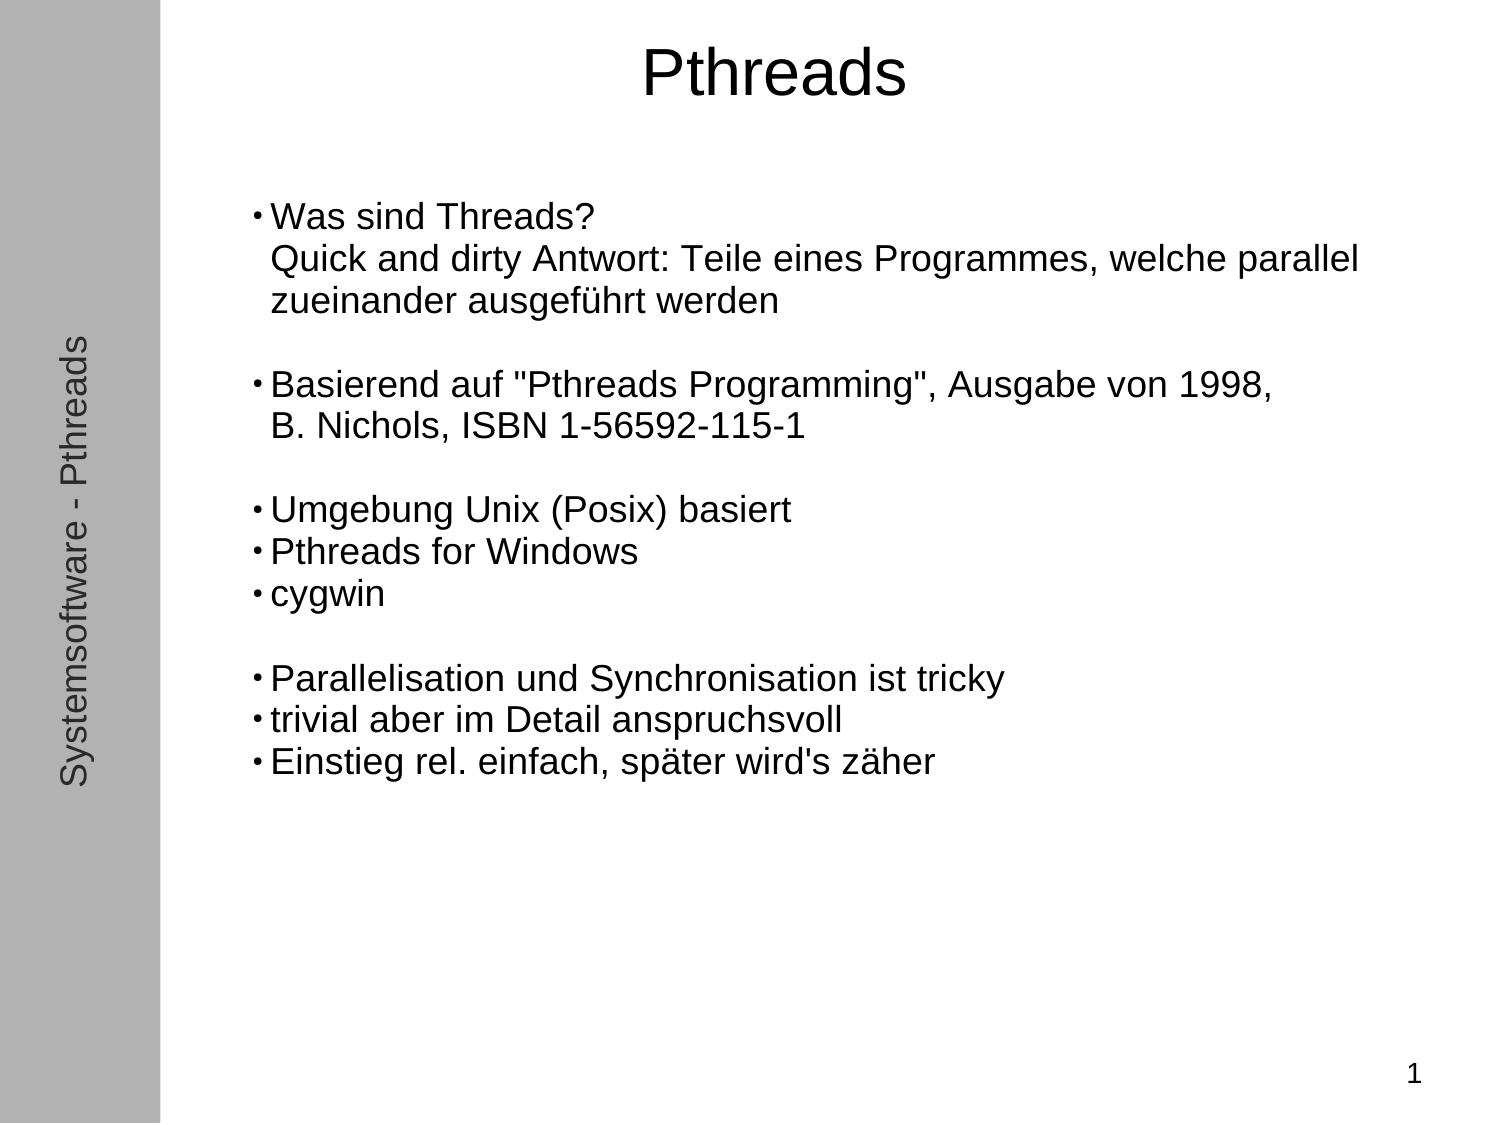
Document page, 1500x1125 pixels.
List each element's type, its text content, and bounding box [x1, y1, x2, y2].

text_box Systemsoftware - Pthreads [47, 1, 121, 1124]
text_box Pthreads [612, 27, 938, 123]
text_box <number> [1406, 1057, 1500, 1106]
text_box [0, 0, 160, 1123]
text_box Was sind Threads? Quick and dirty Antwort: Teile eines Programmes, welche parallel zueinander ausgeführt werden Basierend auf "Pthreads Programming", Ausgabe von 1998, B. Nichols, ISBN 1-56592-115-1 Umgebung Unix (Posix) basiert Pthreads for Windows cygwin Parallelisation und Synchronisation ist tricky trivial aber im Detail anspruchsvoll Einstieg rel. einfach, später wird's zäher [237, 187, 1448, 918]
